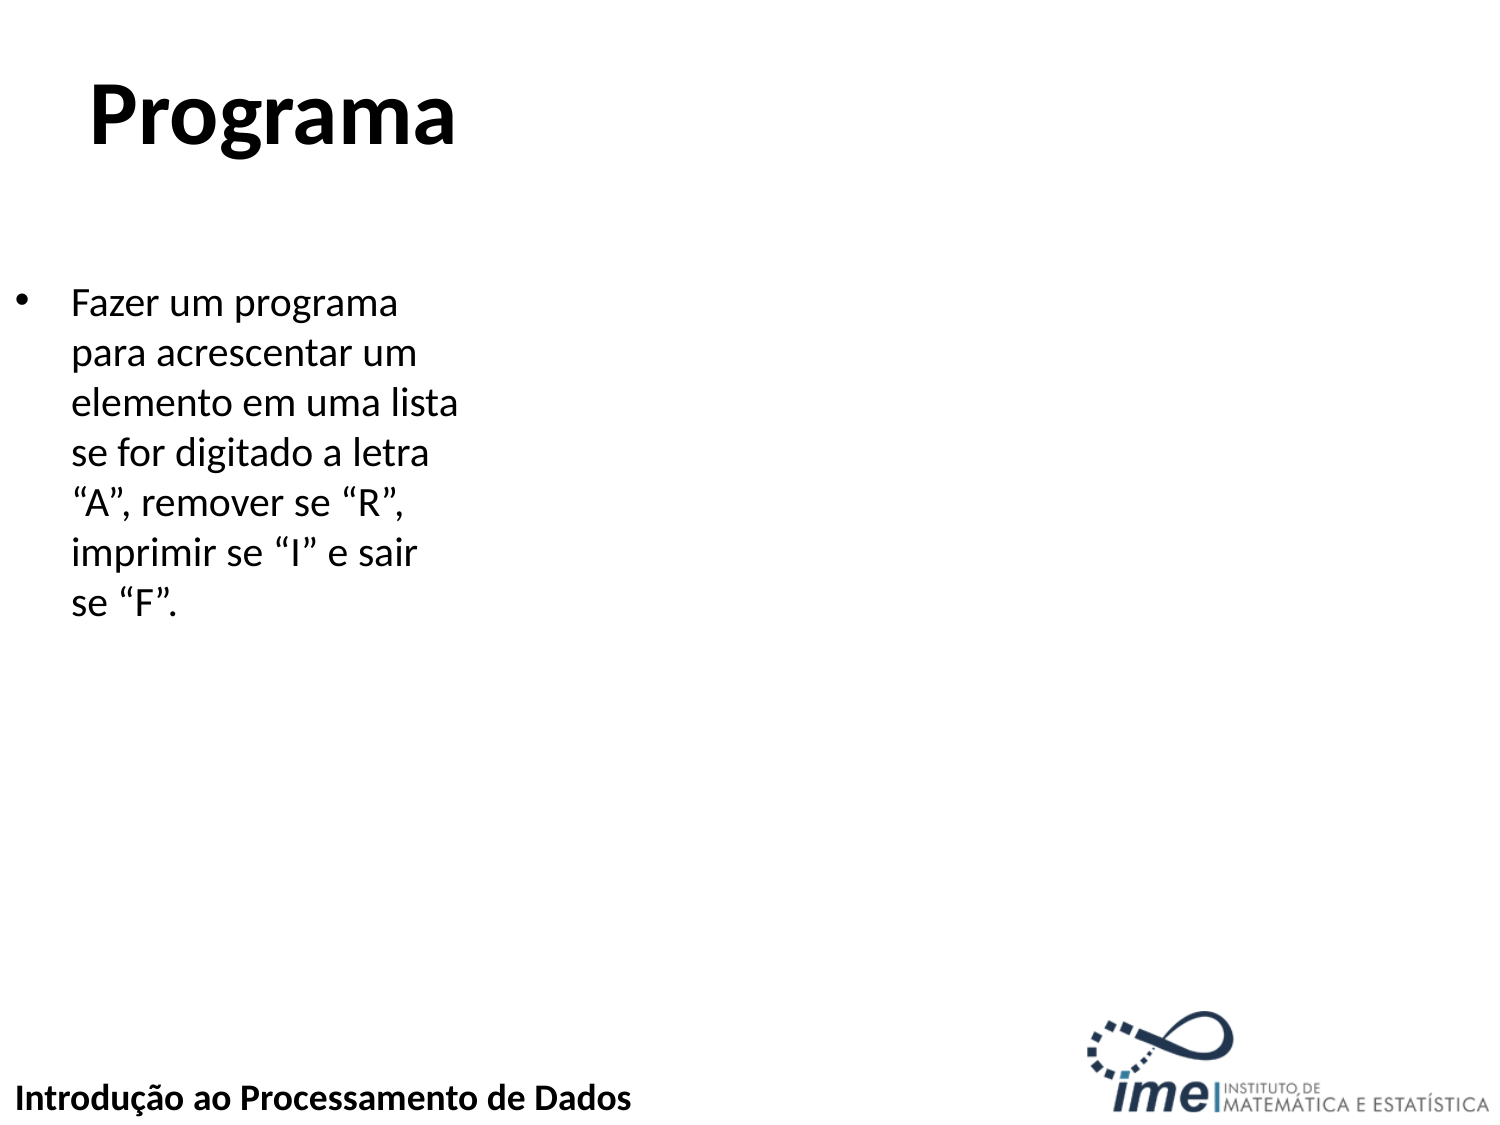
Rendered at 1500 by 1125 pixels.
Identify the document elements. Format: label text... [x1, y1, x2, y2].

list Fazer um programa para acrescentar um elemento em uma lista se for digitado a letra “A”, remover se “R”, imprimir se “I” e sair se “F”. [0, 267, 475, 816]
title Programa [75, 45, 1425, 233]
picture [1086, 1011, 1495, 1115]
